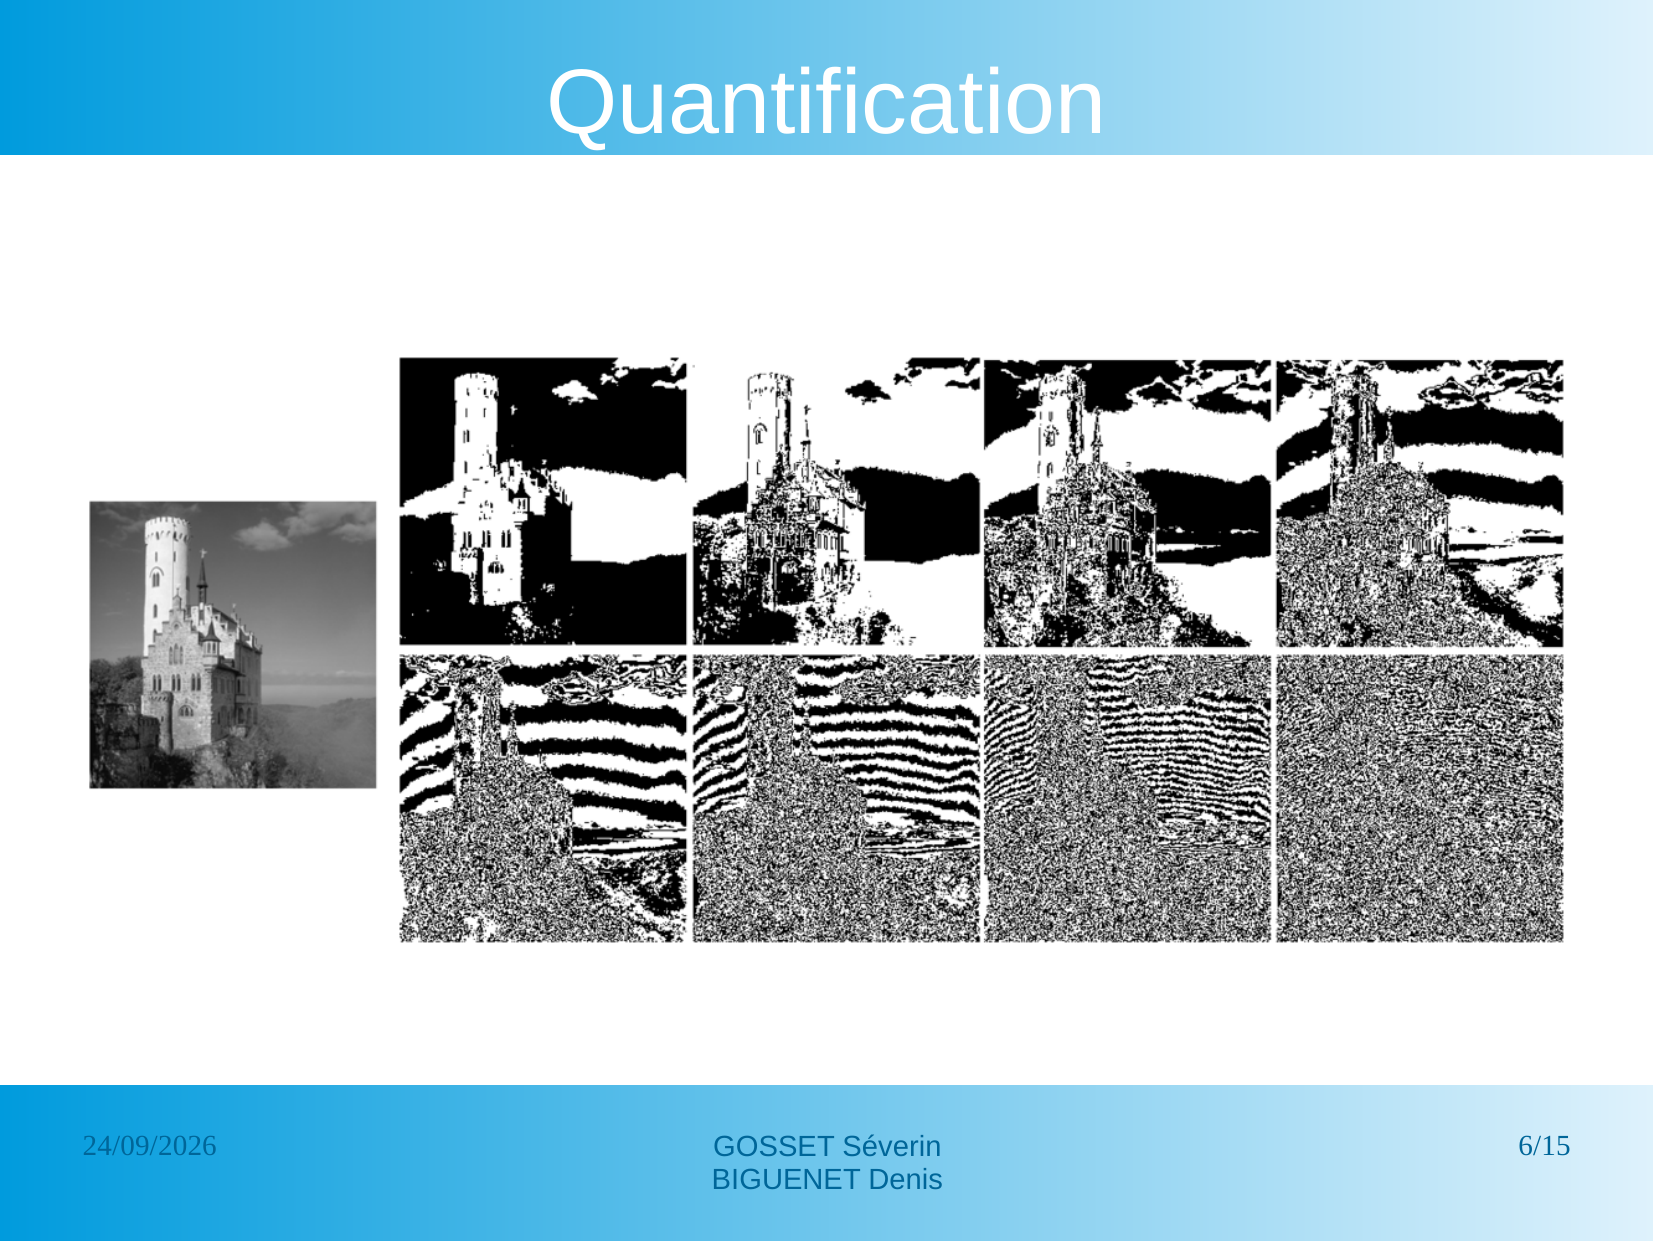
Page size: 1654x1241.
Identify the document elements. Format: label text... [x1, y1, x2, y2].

title Quantification [82, 49, 1571, 155]
picture [82, 349, 1571, 950]
